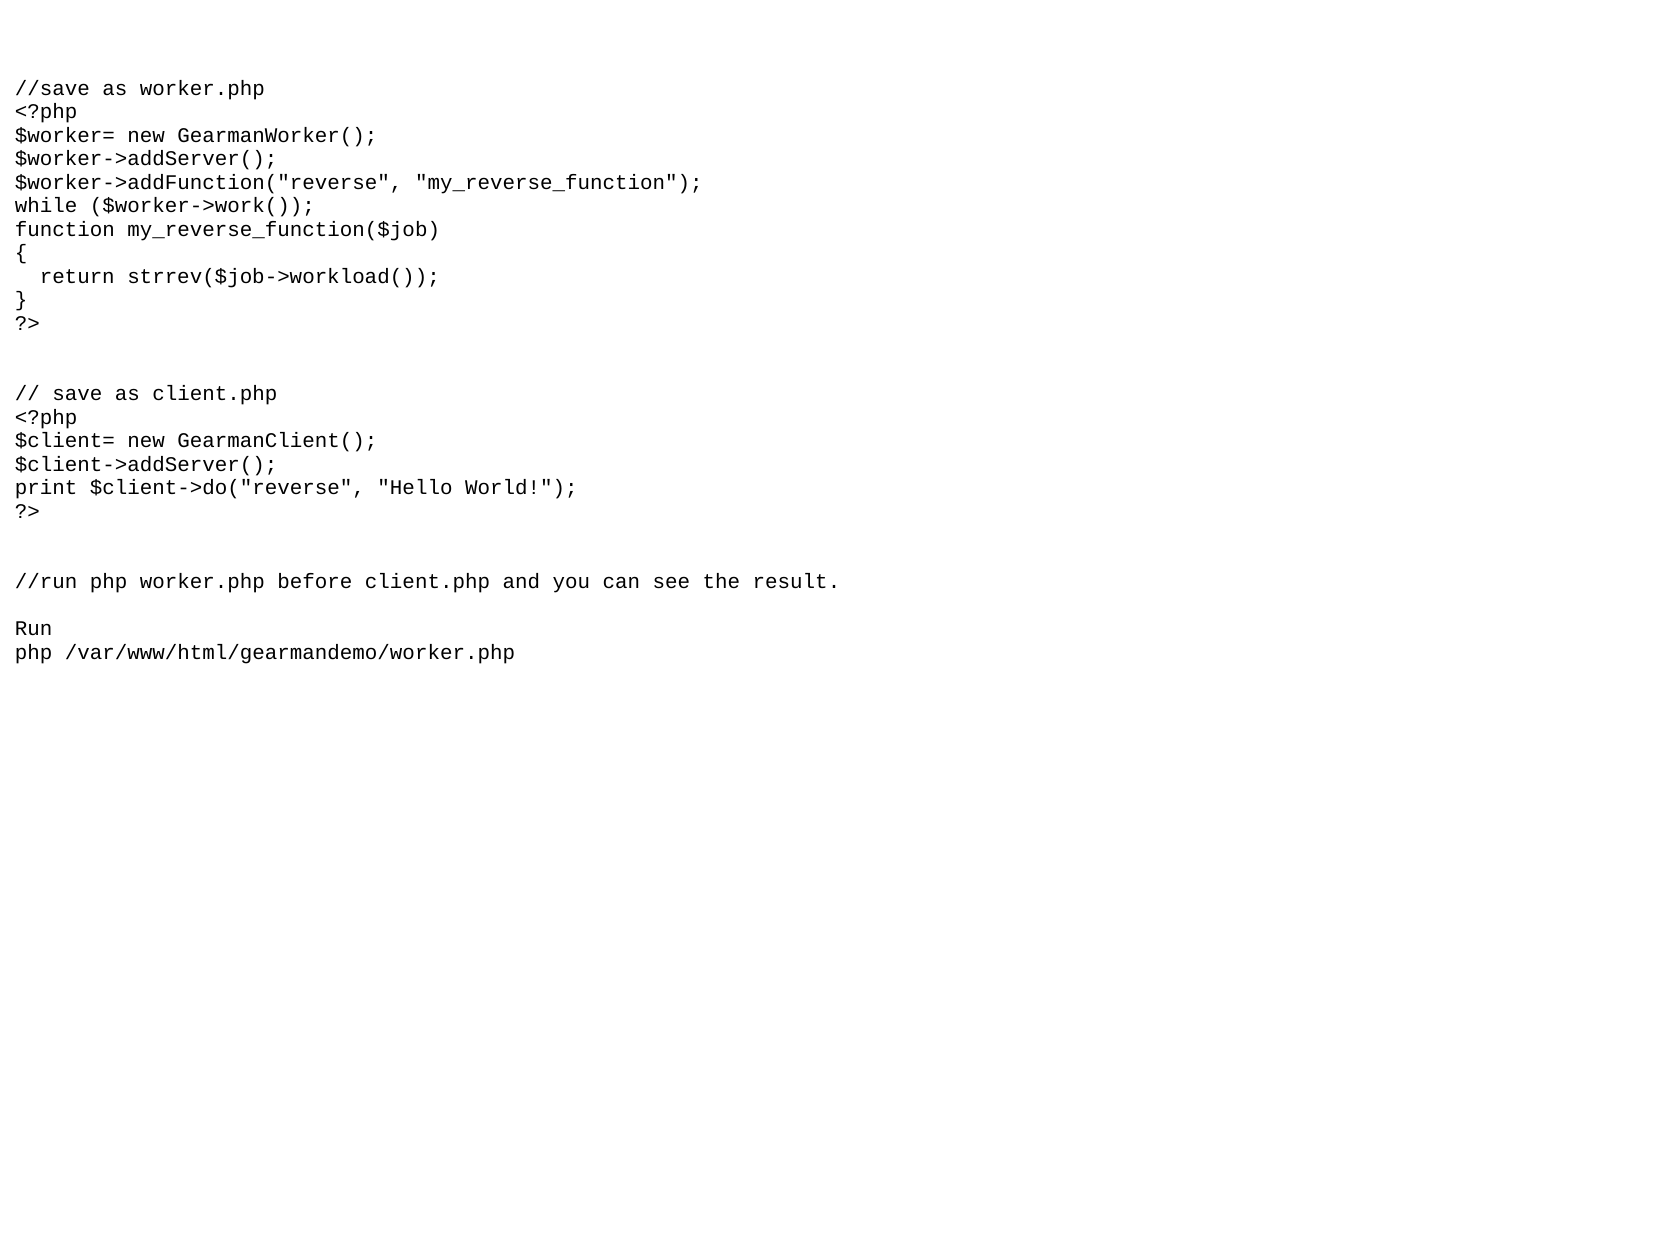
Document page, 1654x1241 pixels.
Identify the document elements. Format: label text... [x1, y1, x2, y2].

text_box //save as worker.php <?php $worker= new GearmanWorker(); $worker->addServer(); $worker->addFunction("reverse", "my_reverse_function"); while ($worker->work()); function my_reverse_function($job) { return strrev($job->workload()); } ?> // save as client.php <?php $client= new GearmanClient(); $client->addServer(); print $client->do("reverse", "Hello World!"); ?> //run php worker.php before client.php and you can see the result. Run php /var/www/html/gearmandemo/worker.php [0, 23, 1571, 1158]
